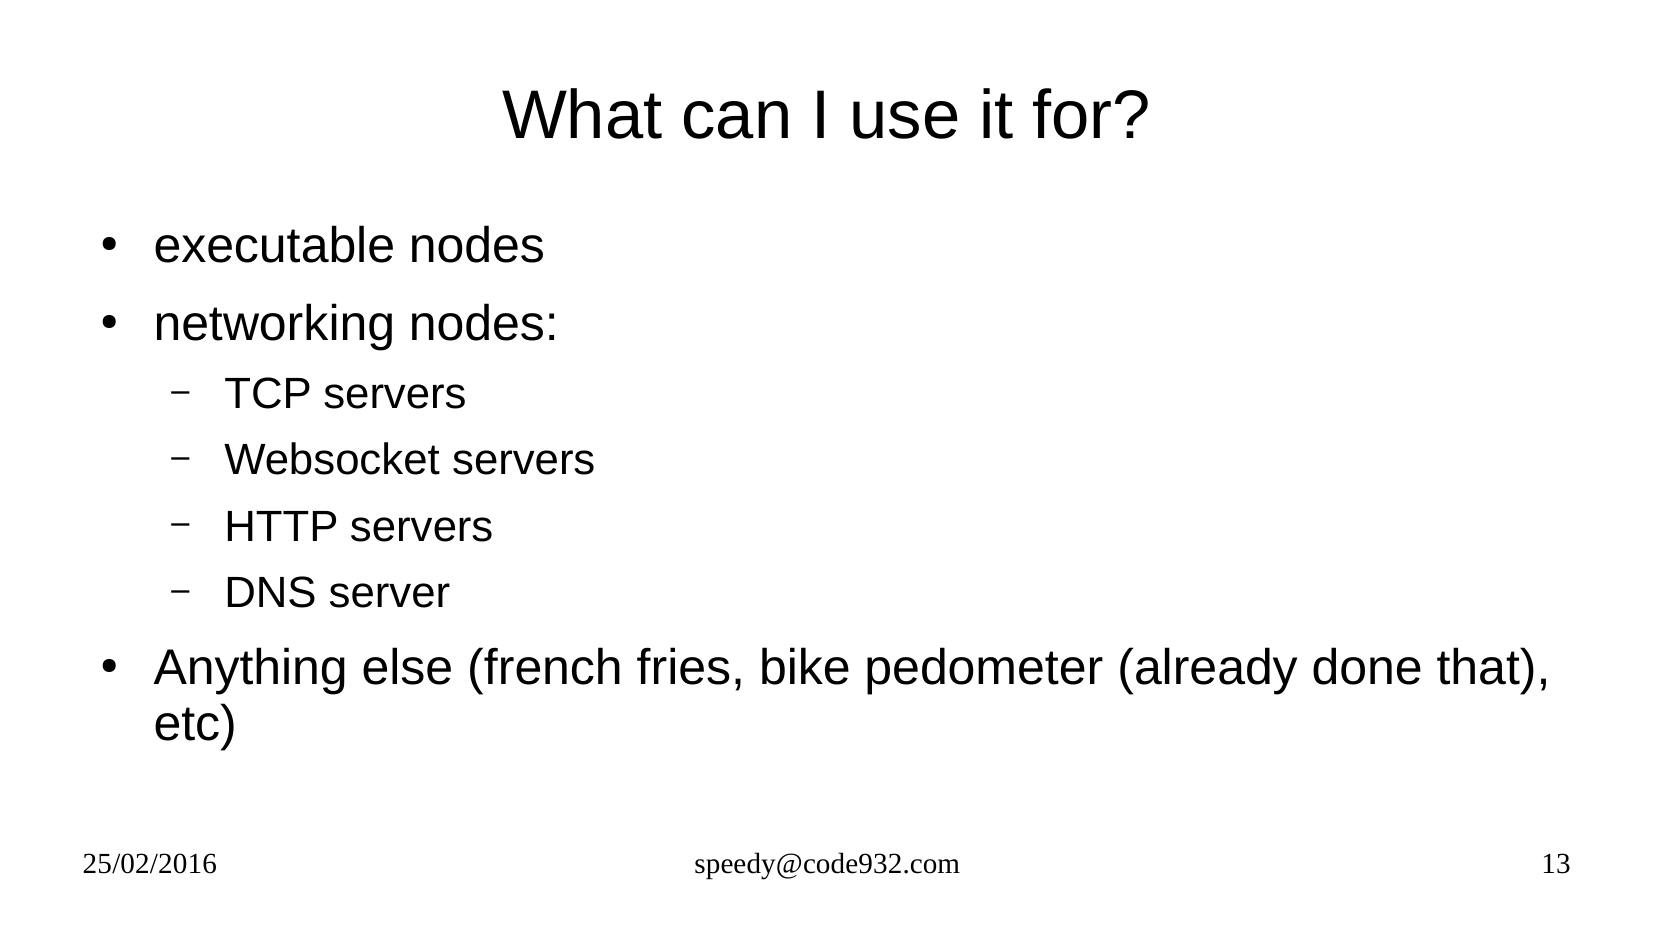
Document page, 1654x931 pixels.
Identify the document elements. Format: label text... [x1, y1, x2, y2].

list executable nodes networking nodes: TCP servers Websocket servers HTTP servers DNS server Anything else (french fries, bike pedometer (already done that), etc) [82, 217, 1571, 758]
title What can I use it for? [82, 37, 1571, 193]
